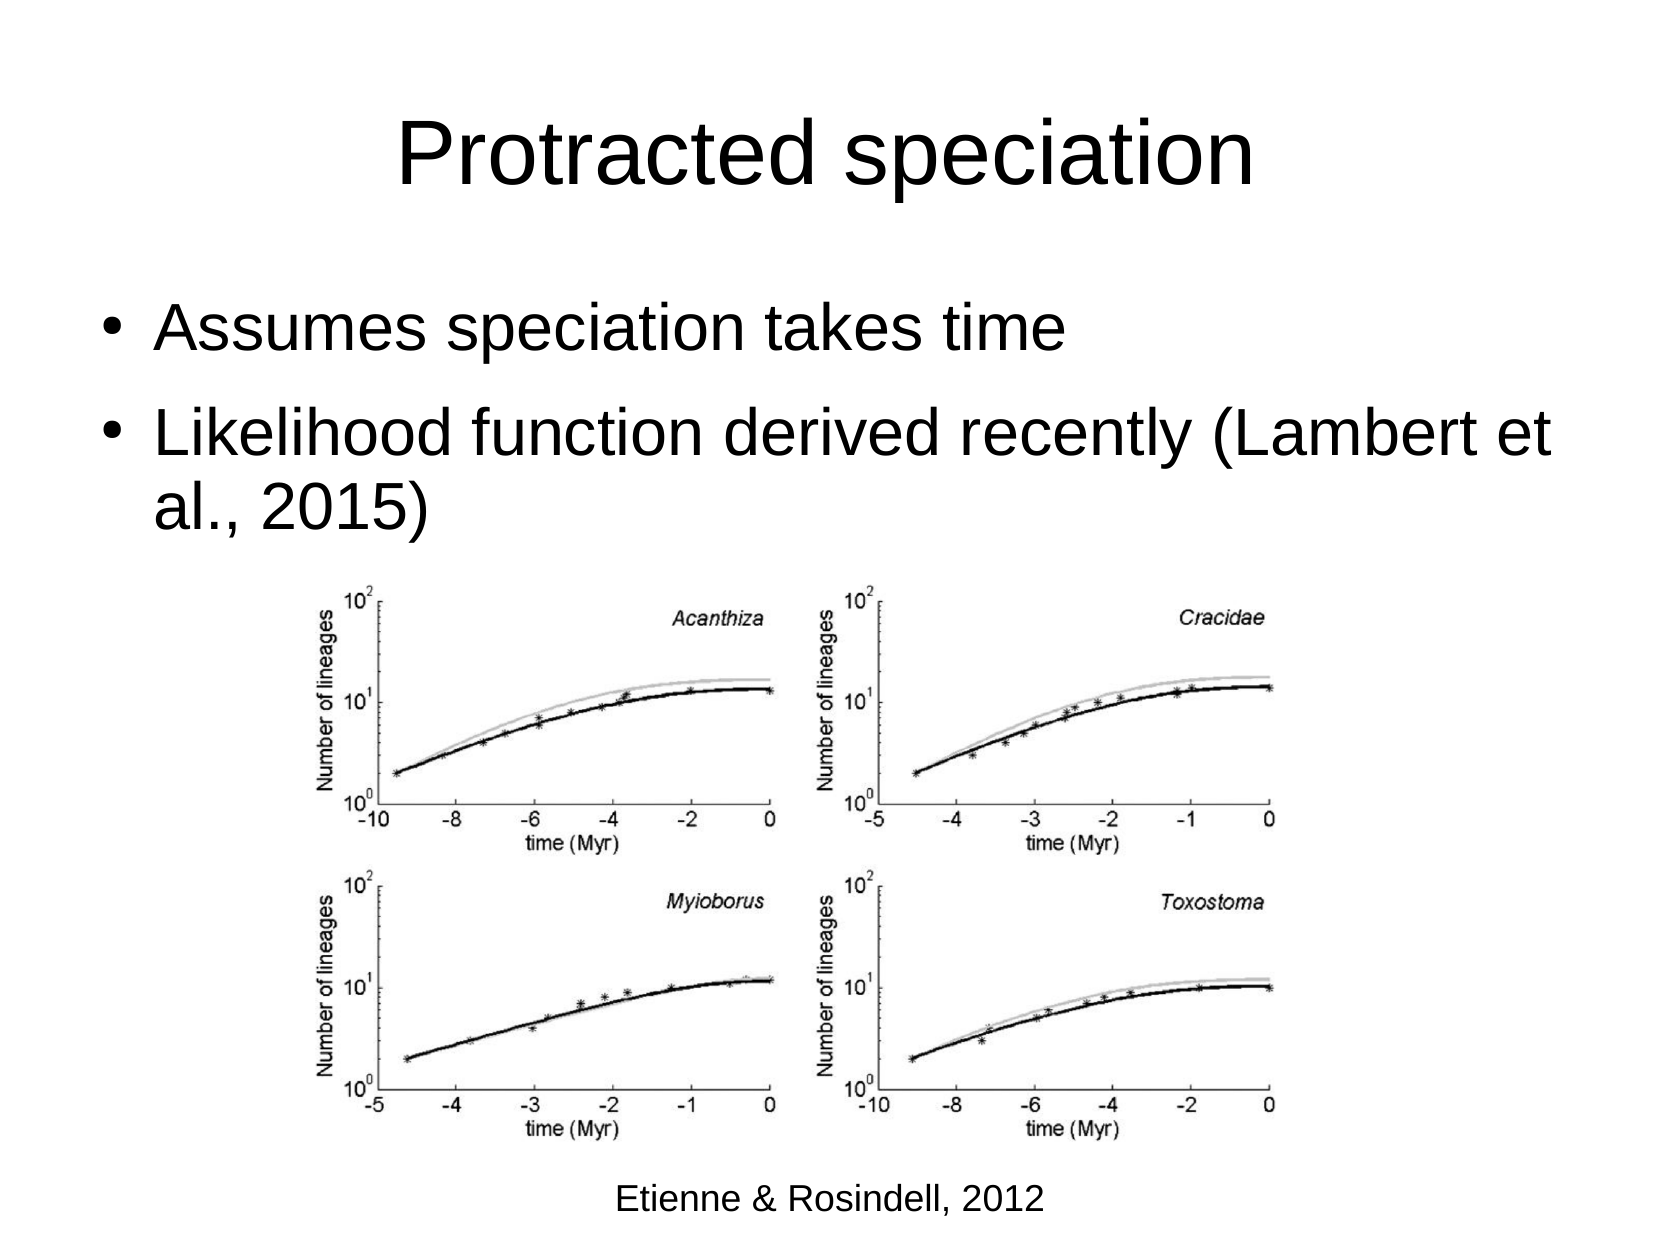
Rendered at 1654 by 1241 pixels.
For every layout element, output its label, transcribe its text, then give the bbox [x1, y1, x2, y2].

picture [315, 584, 1276, 1142]
title Protracted speciation [82, 49, 1571, 257]
list Assumes speciation takes time Likelihood function derived recently (Lambert et al., 2015) [82, 290, 1571, 1010]
text_box Etienne & Rosindell, 2012 [600, 1170, 1066, 1227]
